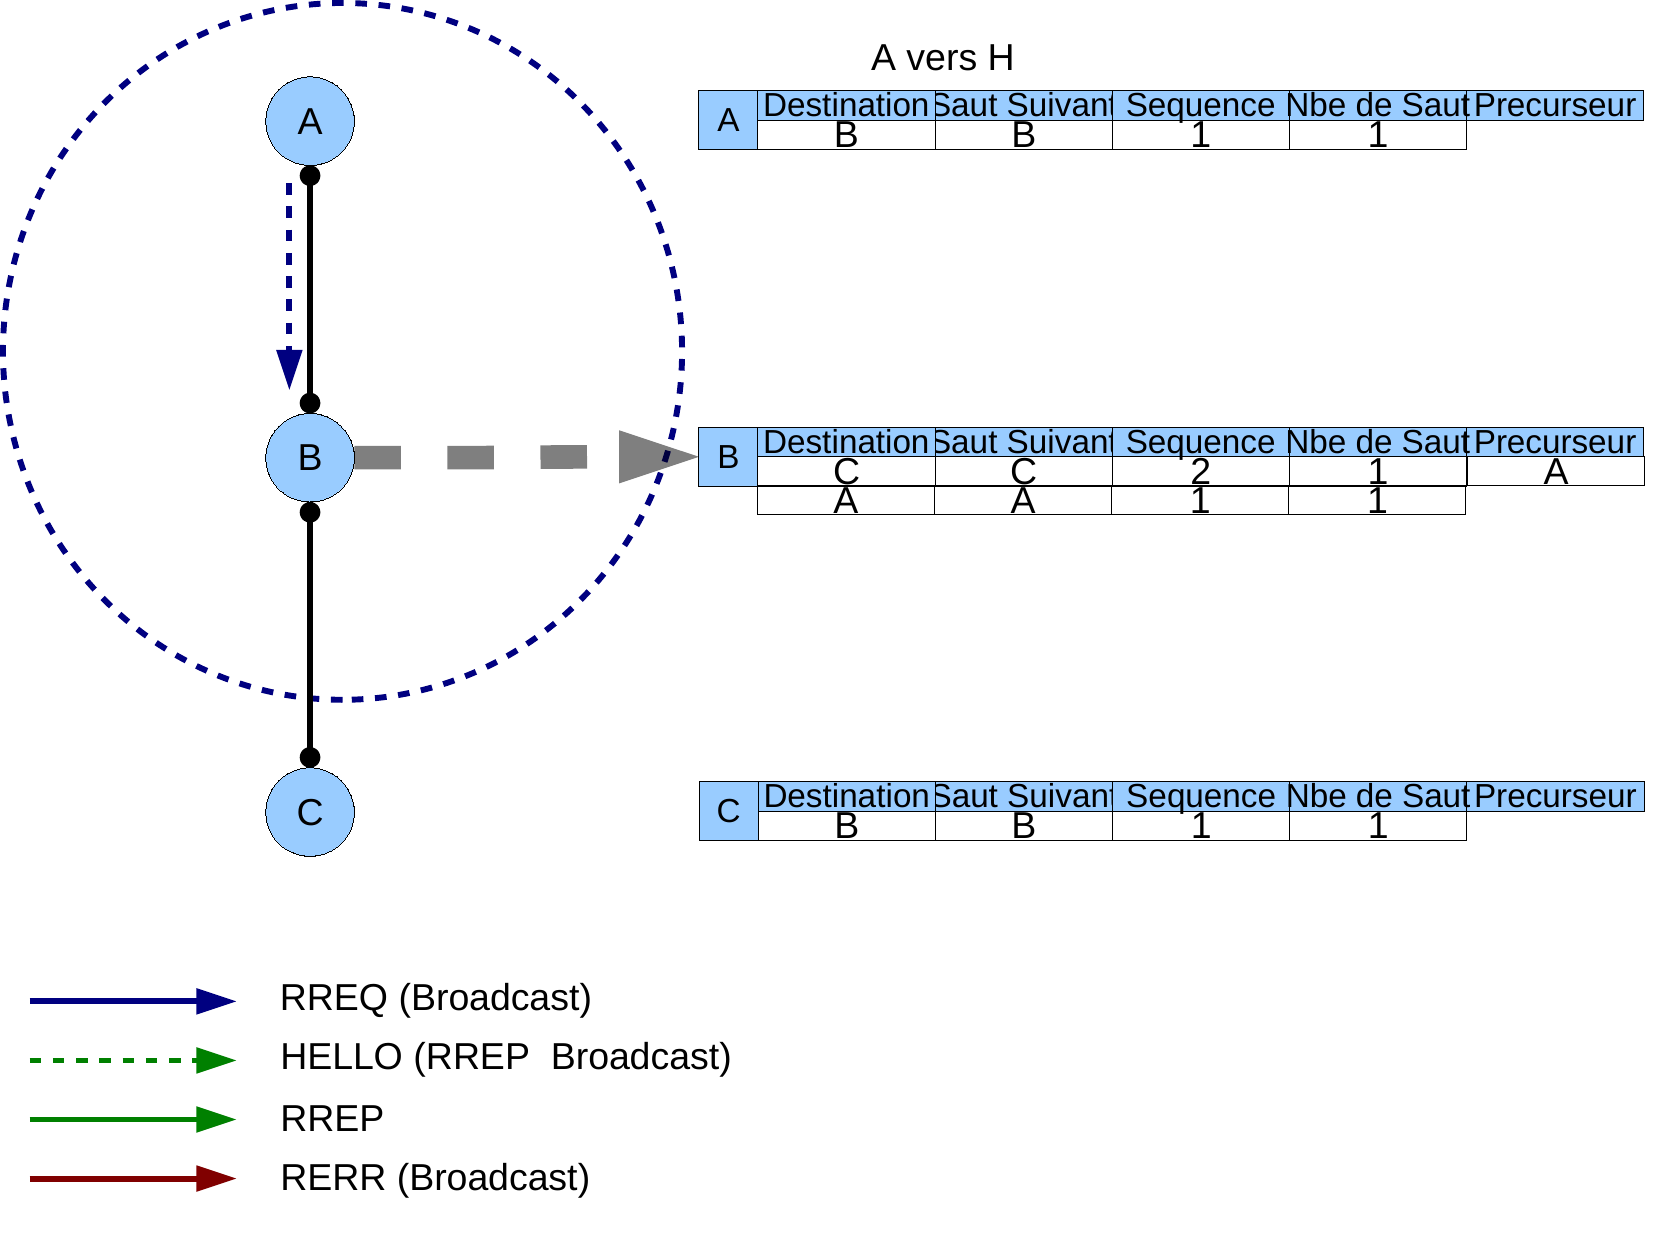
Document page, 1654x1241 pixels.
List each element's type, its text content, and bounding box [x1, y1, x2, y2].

text_box Saut Suivant [936, 90, 1112, 120]
text_box Nbe de Saut [1289, 781, 1467, 811]
text_box A [698, 90, 758, 150]
text_box Sequence [1112, 427, 1289, 456]
text_box A vers H [856, 29, 1004, 90]
text_box 1 [1289, 456, 1467, 487]
text_box Destination [758, 90, 936, 120]
text_box RREP [265, 1089, 381, 1149]
text_box B [698, 427, 758, 487]
text_box Precurseur [1467, 781, 1645, 812]
text_box Saut Suivant [936, 781, 1112, 811]
text_box A [1467, 456, 1645, 486]
text_box RERR (Broadcast) [265, 1149, 550, 1211]
text_box 1 [1111, 487, 1288, 515]
text_box Sequence [1112, 90, 1289, 120]
text_box 1 [1289, 120, 1467, 150]
text_box C [265, 767, 355, 857]
text_box C [935, 456, 1112, 487]
text_box B [935, 811, 1113, 841]
text_box Precurseur [1467, 427, 1644, 457]
text_box A [757, 487, 934, 515]
text_box Sequence [1112, 781, 1289, 811]
text_box Precurseur [1467, 90, 1644, 121]
text_box 1 [1288, 487, 1466, 515]
text_box Saut Suivant [936, 427, 1112, 456]
text_box B [935, 120, 1112, 150]
text_box Nbe de Saut [1289, 427, 1467, 456]
text_box 1 [1289, 811, 1467, 841]
text_box Destination [758, 427, 936, 456]
text_box B [265, 413, 354, 502]
text_box RREQ (Broadcast) [265, 969, 552, 1028]
text_box A [1018, 490, 1027, 503]
text_box Destination [759, 781, 936, 811]
text_box 1 [1112, 120, 1289, 150]
text_box A [934, 487, 1111, 515]
text_box A [841, 490, 850, 503]
text_box 2 [1112, 456, 1289, 487]
text_box 1 [1113, 811, 1289, 841]
text_box C [757, 456, 935, 487]
text_box B [757, 120, 935, 150]
text_box Nbe de Saut [1289, 90, 1467, 120]
text_box HELLO (RREP Broadcast) [265, 1028, 666, 1090]
text_box A [265, 76, 355, 166]
text_box C [699, 781, 759, 841]
text_box B [759, 811, 935, 841]
